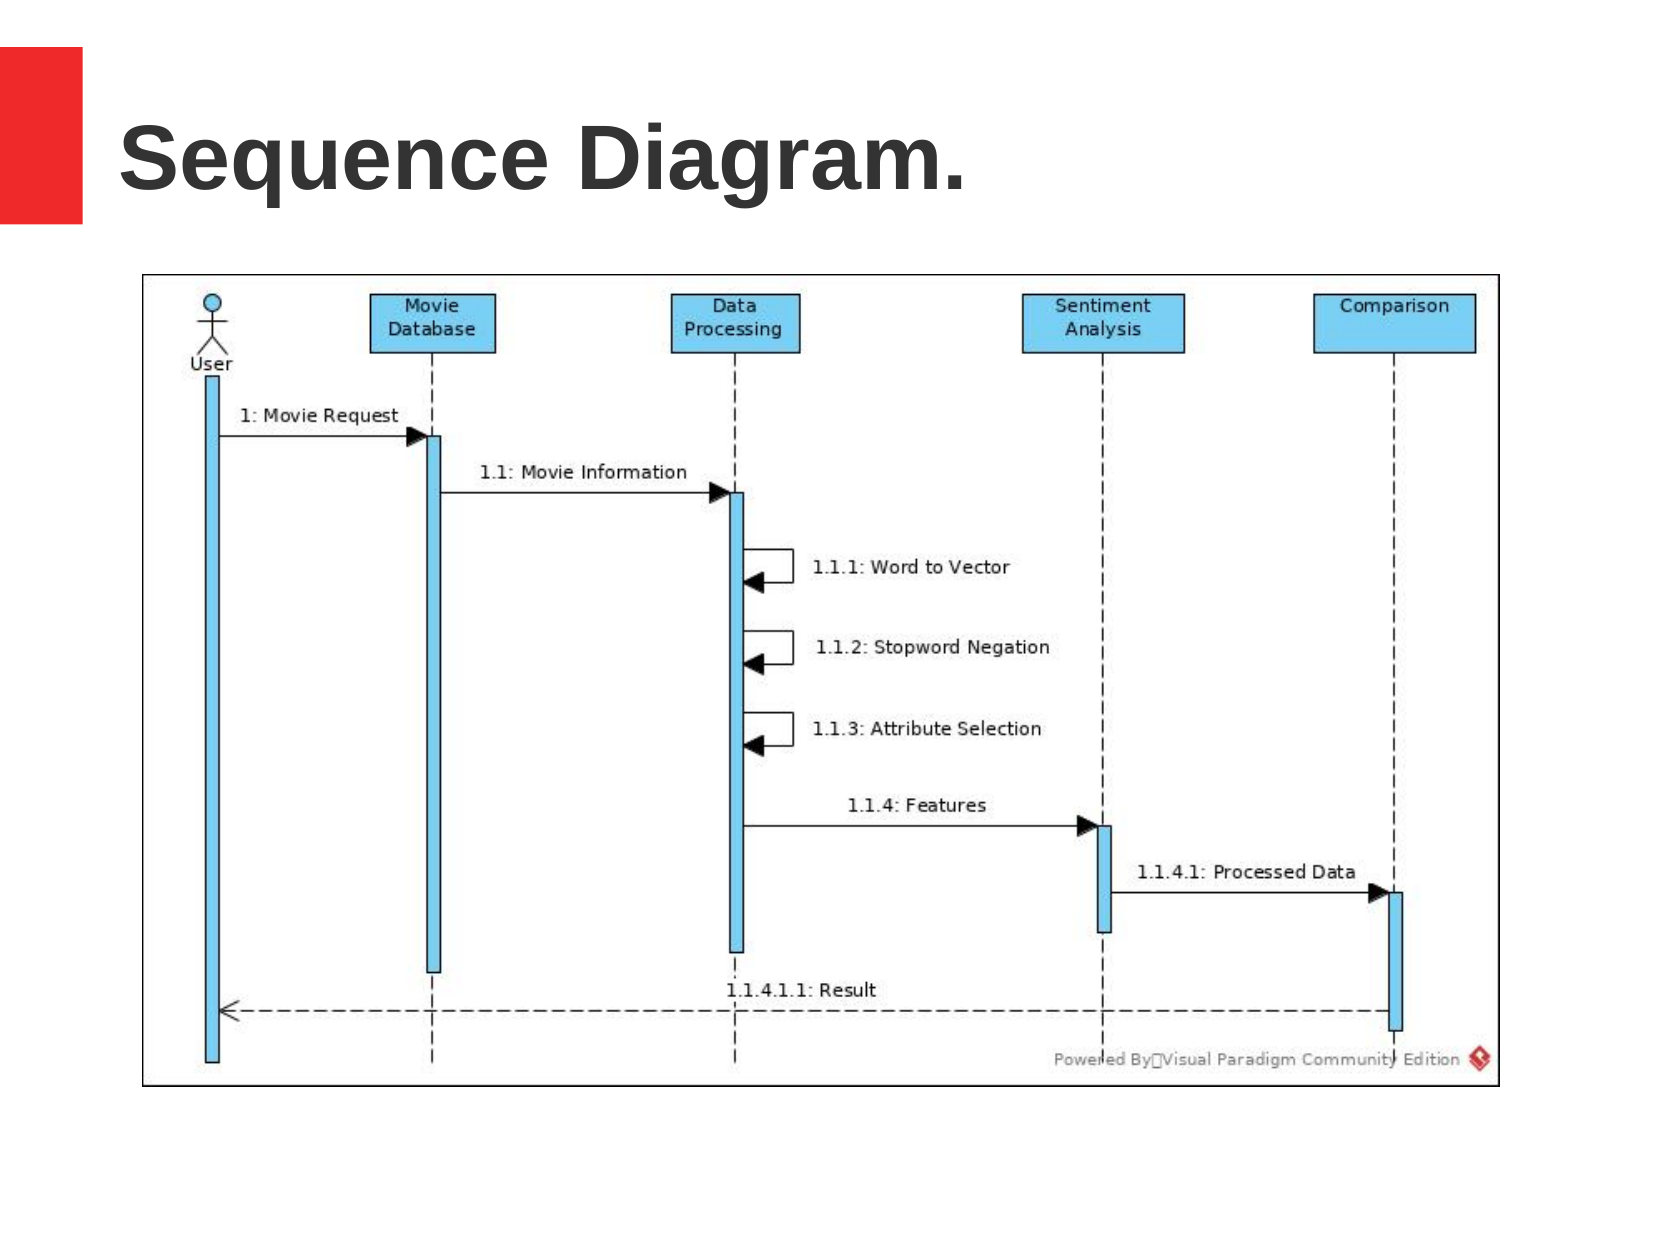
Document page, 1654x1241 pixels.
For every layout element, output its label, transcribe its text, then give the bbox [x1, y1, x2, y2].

picture [142, 274, 1500, 1087]
text_box Sequence Diagram. [118, 49, 1571, 257]
